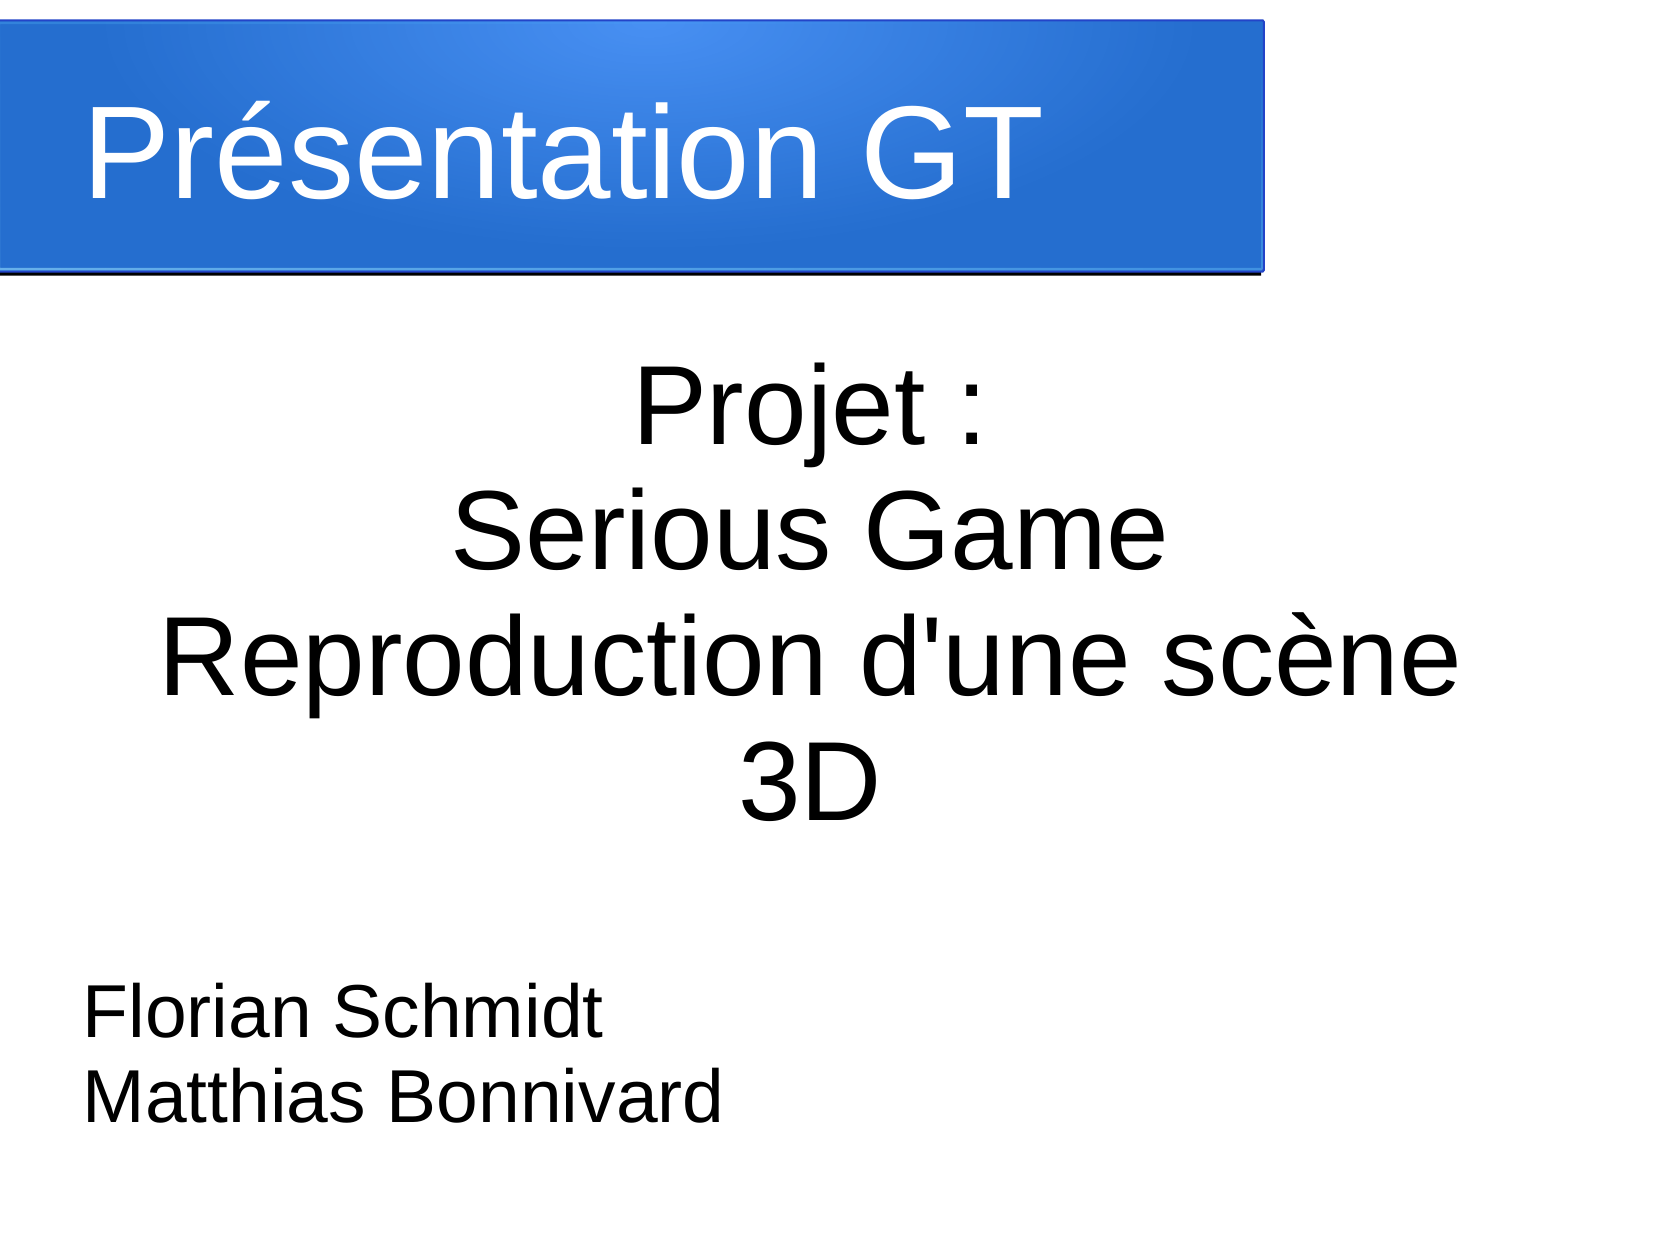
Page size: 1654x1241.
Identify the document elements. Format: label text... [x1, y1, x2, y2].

title Présentation GT [82, 49, 1250, 257]
subtitle Projet : Serious Game Reproduction d'une scène 3D Florian Schmidt Matthias Bonnivard [82, 342, 1538, 1138]
